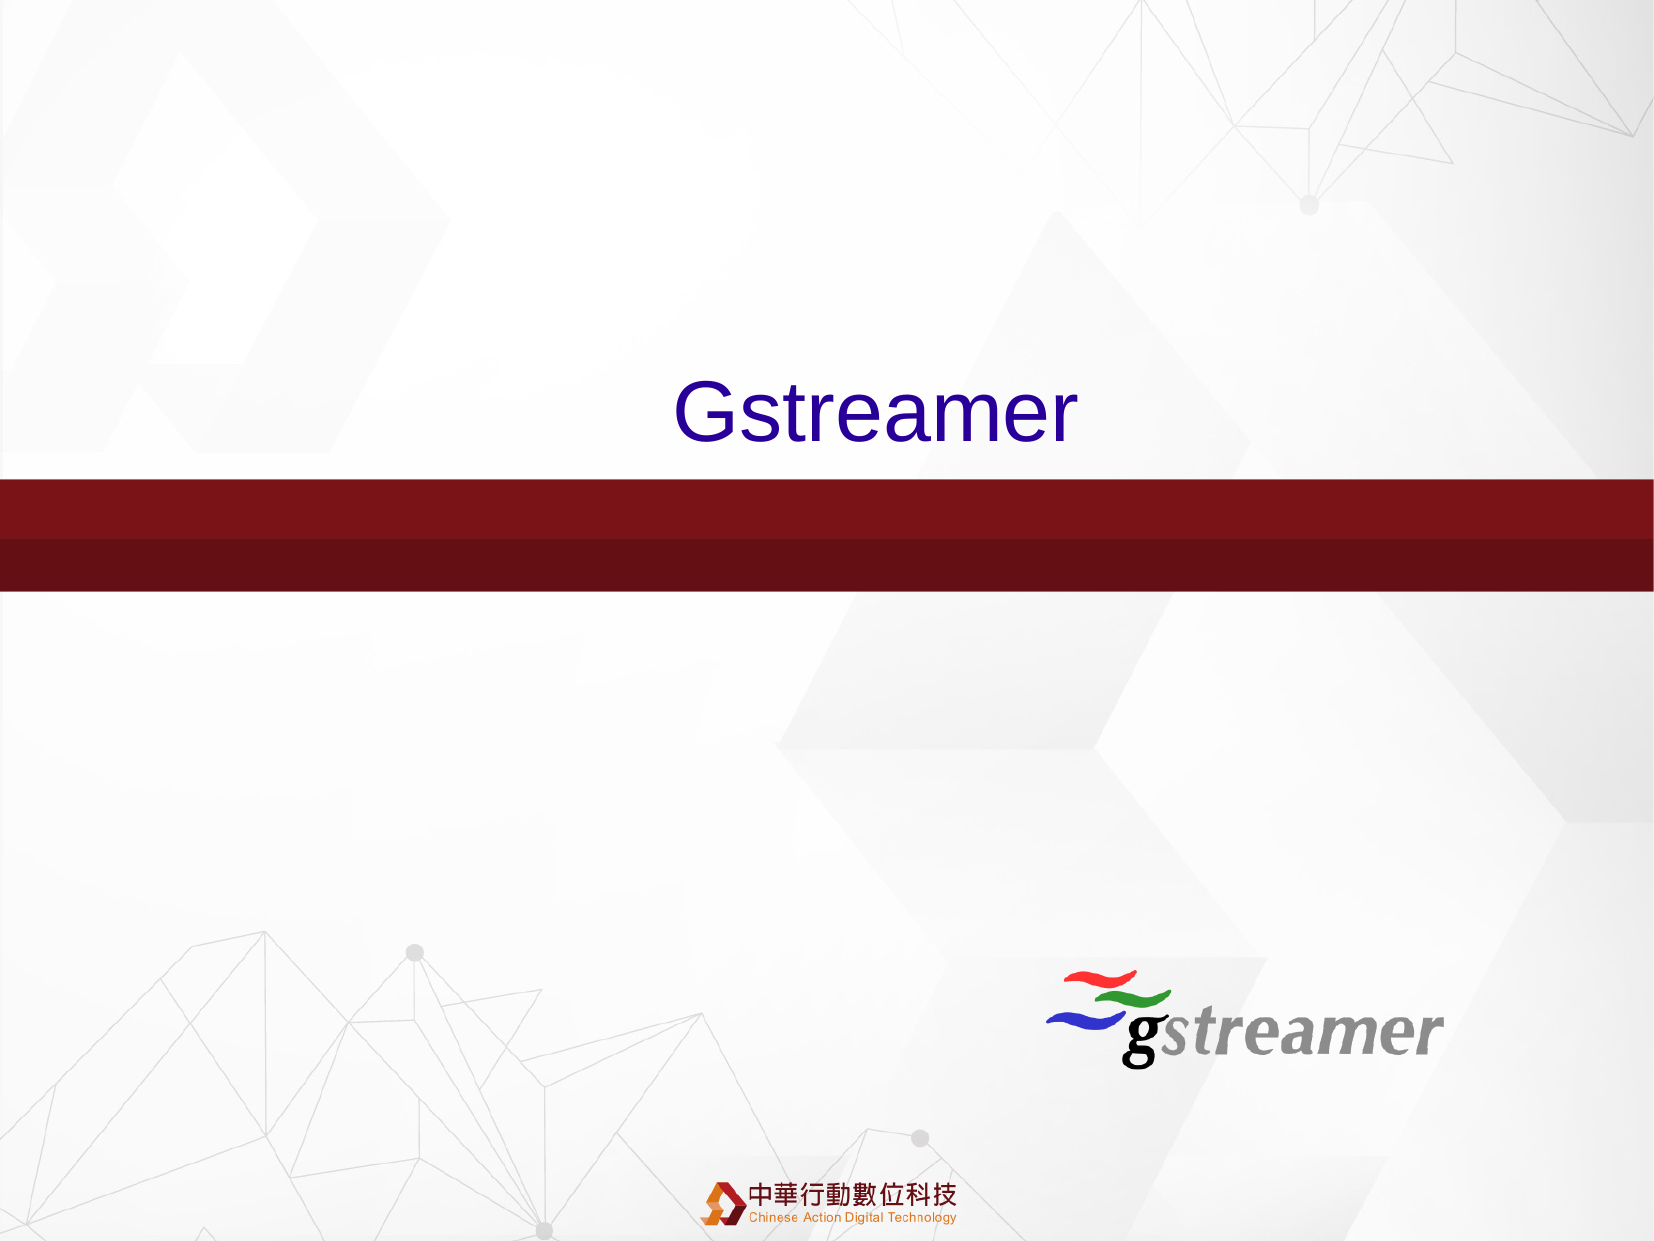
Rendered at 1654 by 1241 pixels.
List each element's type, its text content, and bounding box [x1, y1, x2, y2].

picture [0, 0, 1654, 1241]
title Gstreamer [131, 308, 1621, 516]
